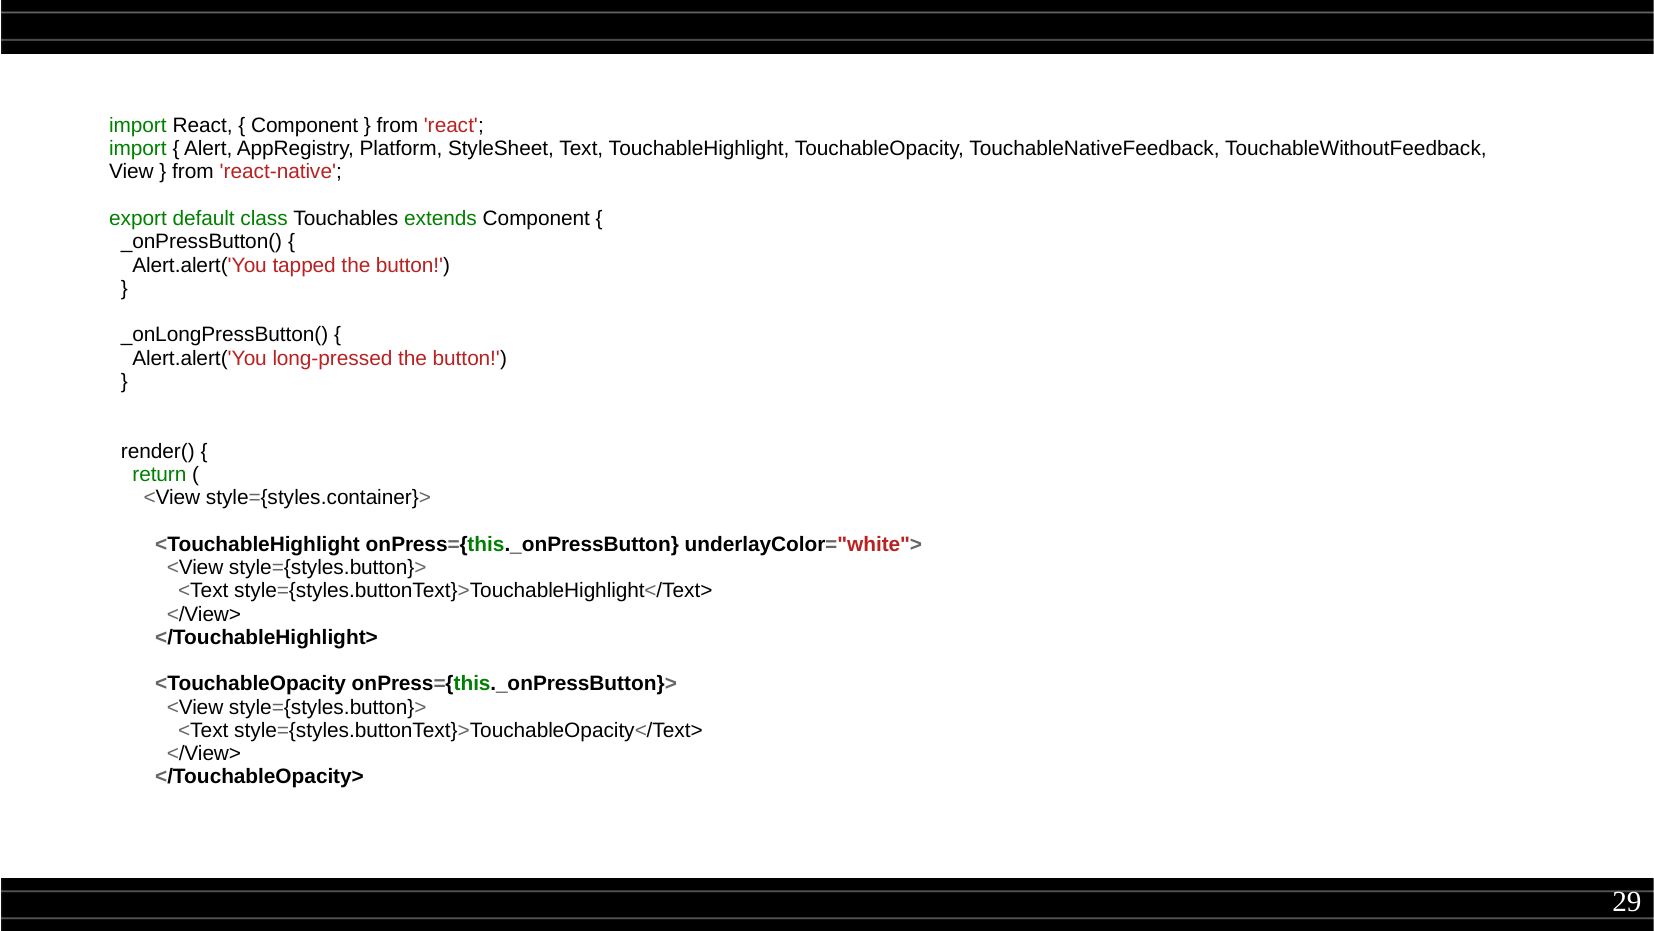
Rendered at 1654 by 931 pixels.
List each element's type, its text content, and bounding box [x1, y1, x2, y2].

picture [1, 878, 1654, 931]
text_box import React, { Component } from 'react'; import { Alert, AppRegistry, Platform, StyleSheet, Text, TouchableHighlight, TouchableOpacity, TouchableNativeFeedback, TouchableWithoutFeedback, View } from 'react-native'; export default class Touchables extends Component { _onPressButton() { Alert.alert('You tapped the button!') } _onLongPressButton() { Alert.alert('You long-pressed the button!') } render() { return ( <View style={styles.container}> <TouchableHighlight onPress={this._onPressButton} underlayColor="white"> <View style={styles.button}> <Text style={styles.buttonText}>TouchableHighlight</Text> </View> </TouchableHighlight> <TouchableOpacity onPress={this._onPressButton}> <View style={styles.button}> <Text style={styles.buttonText}>TouchableOpacity</Text> </View> </TouchableOpacity> [94, 106, 1536, 843]
picture [1, 0, 1654, 54]
